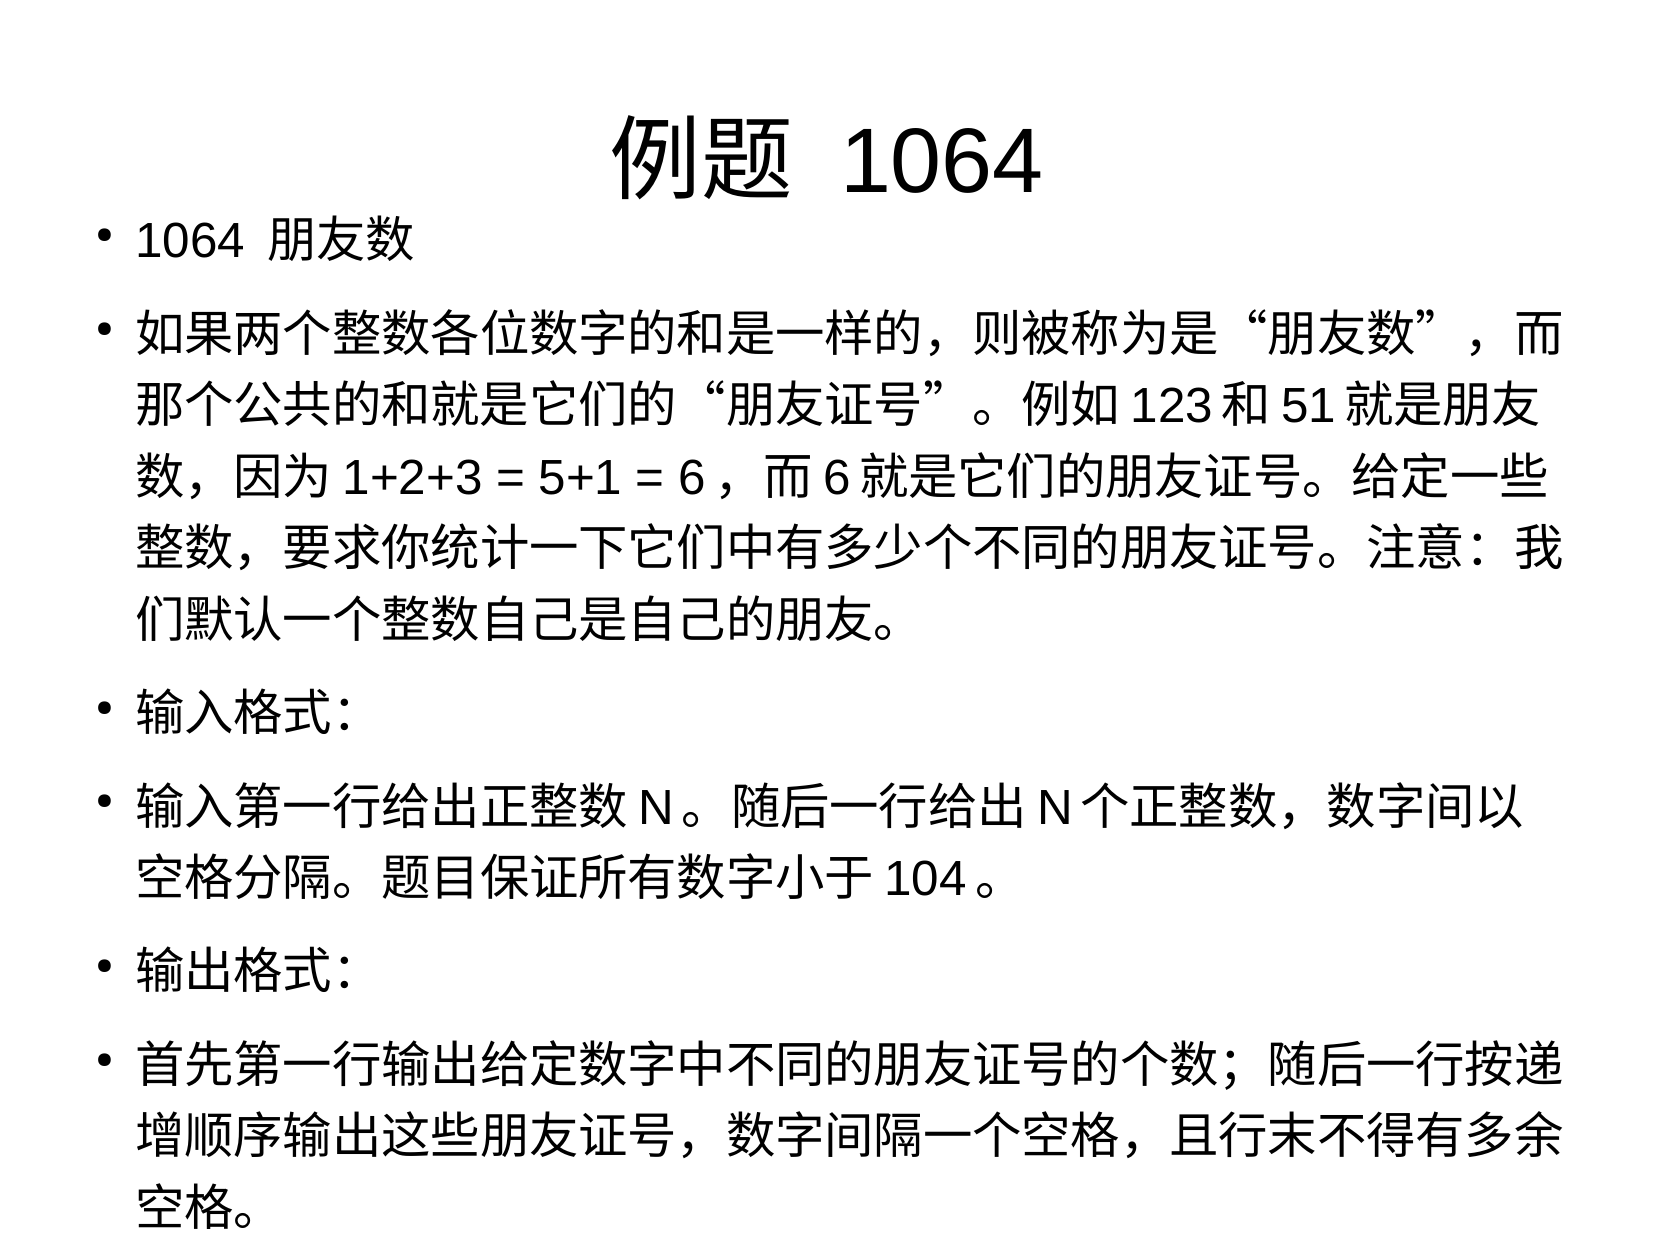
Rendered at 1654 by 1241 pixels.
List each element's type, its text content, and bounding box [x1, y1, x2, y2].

list 1064 朋友数 如果两个整数各位数字的和是一样的，则被称为是“朋友数”，而那个公共的和就是它们的“朋友证号”。例如123和51就是朋友数，因为1+2+3 = 5+1 = 6，而6就是它们的朋友证号。给定一些整数，要求你统计一下它们中有多少个不同的朋友证号。注意：我们默认一个整数自己是自己的朋友。 输入格式： 输入第一行给出正整数N。随后一行给出N个正整数，数字间以空格分隔。题目保证所有数字小于104。 输出格式： 首先第一行输出给定数字中不同的朋友证号的个数；随后一行按递增顺序输出这些朋友证号，数字间隔一个空格，且行末不得有多余空格。 [82, 200, 1571, 1241]
title 例题 1064 [82, 49, 1571, 200]
